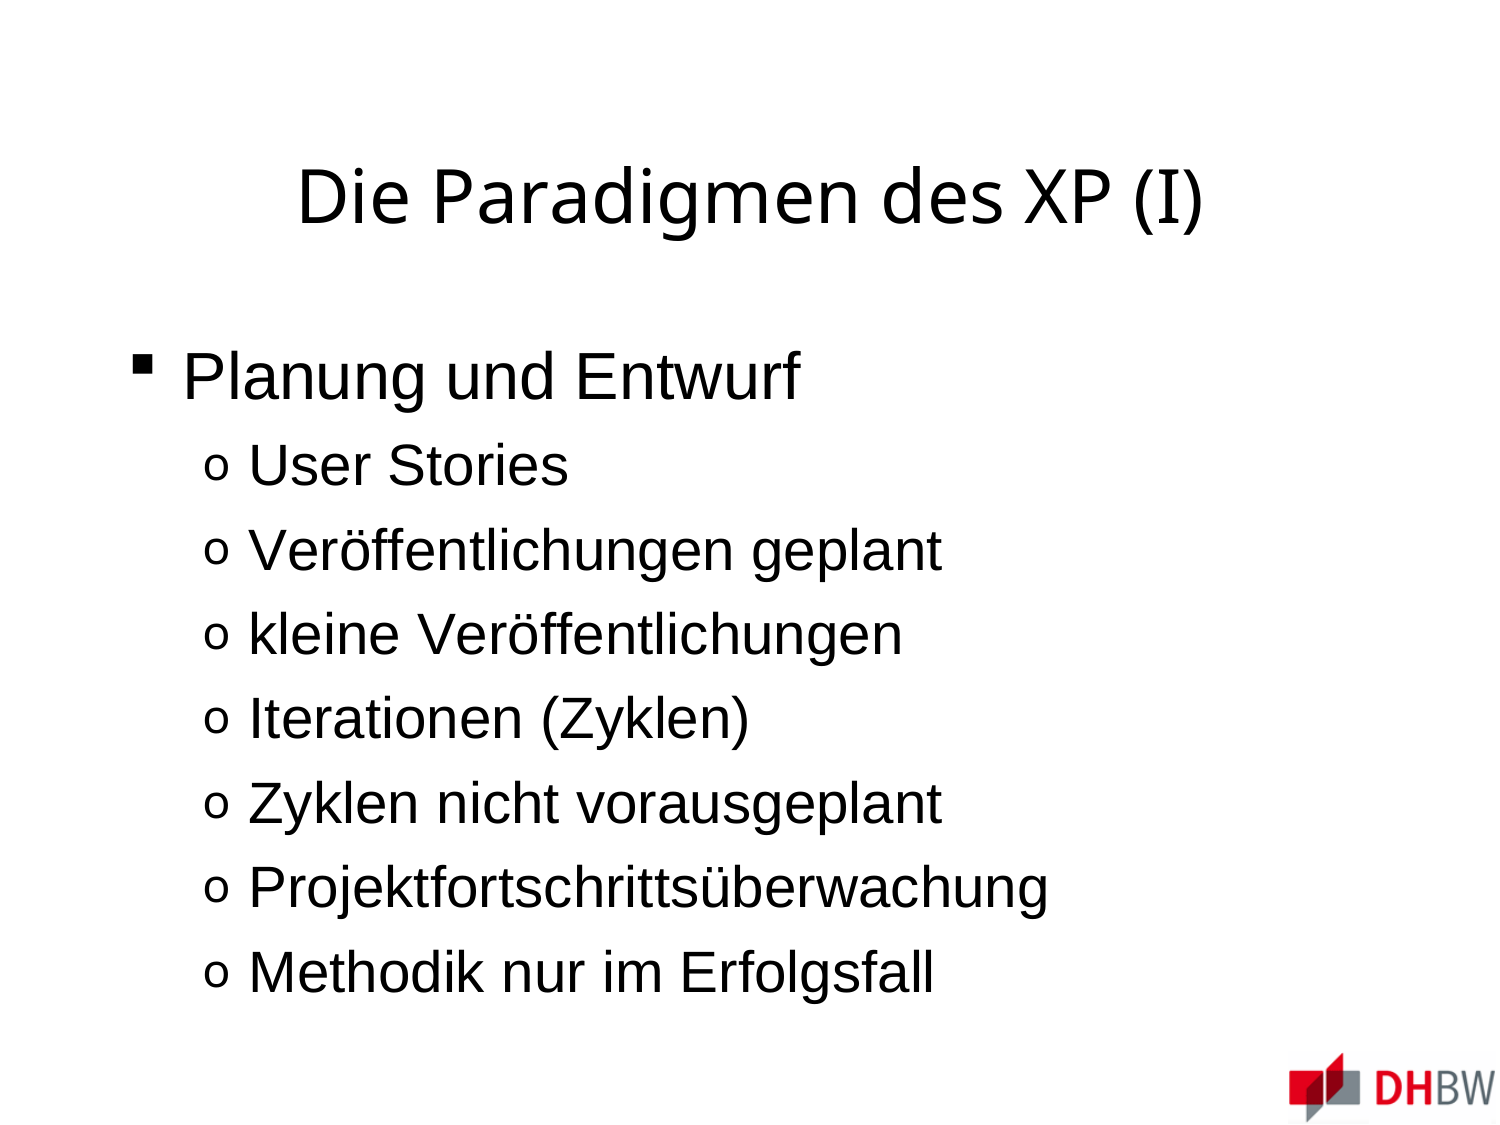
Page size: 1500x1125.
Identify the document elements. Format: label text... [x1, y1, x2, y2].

title Die Paradigmen des XP (I) [112, 99, 1388, 288]
picture [1288, 1051, 1496, 1124]
list Planung und Entwurf User Stories Veröffentlichungen geplant kleine Veröffentlichungen Iterationen (Zyklen) Zyklen nicht vorausgeplant Projektfortschrittsüberwachung Methodik nur im Erfolgsfall [112, 324, 1388, 1051]
